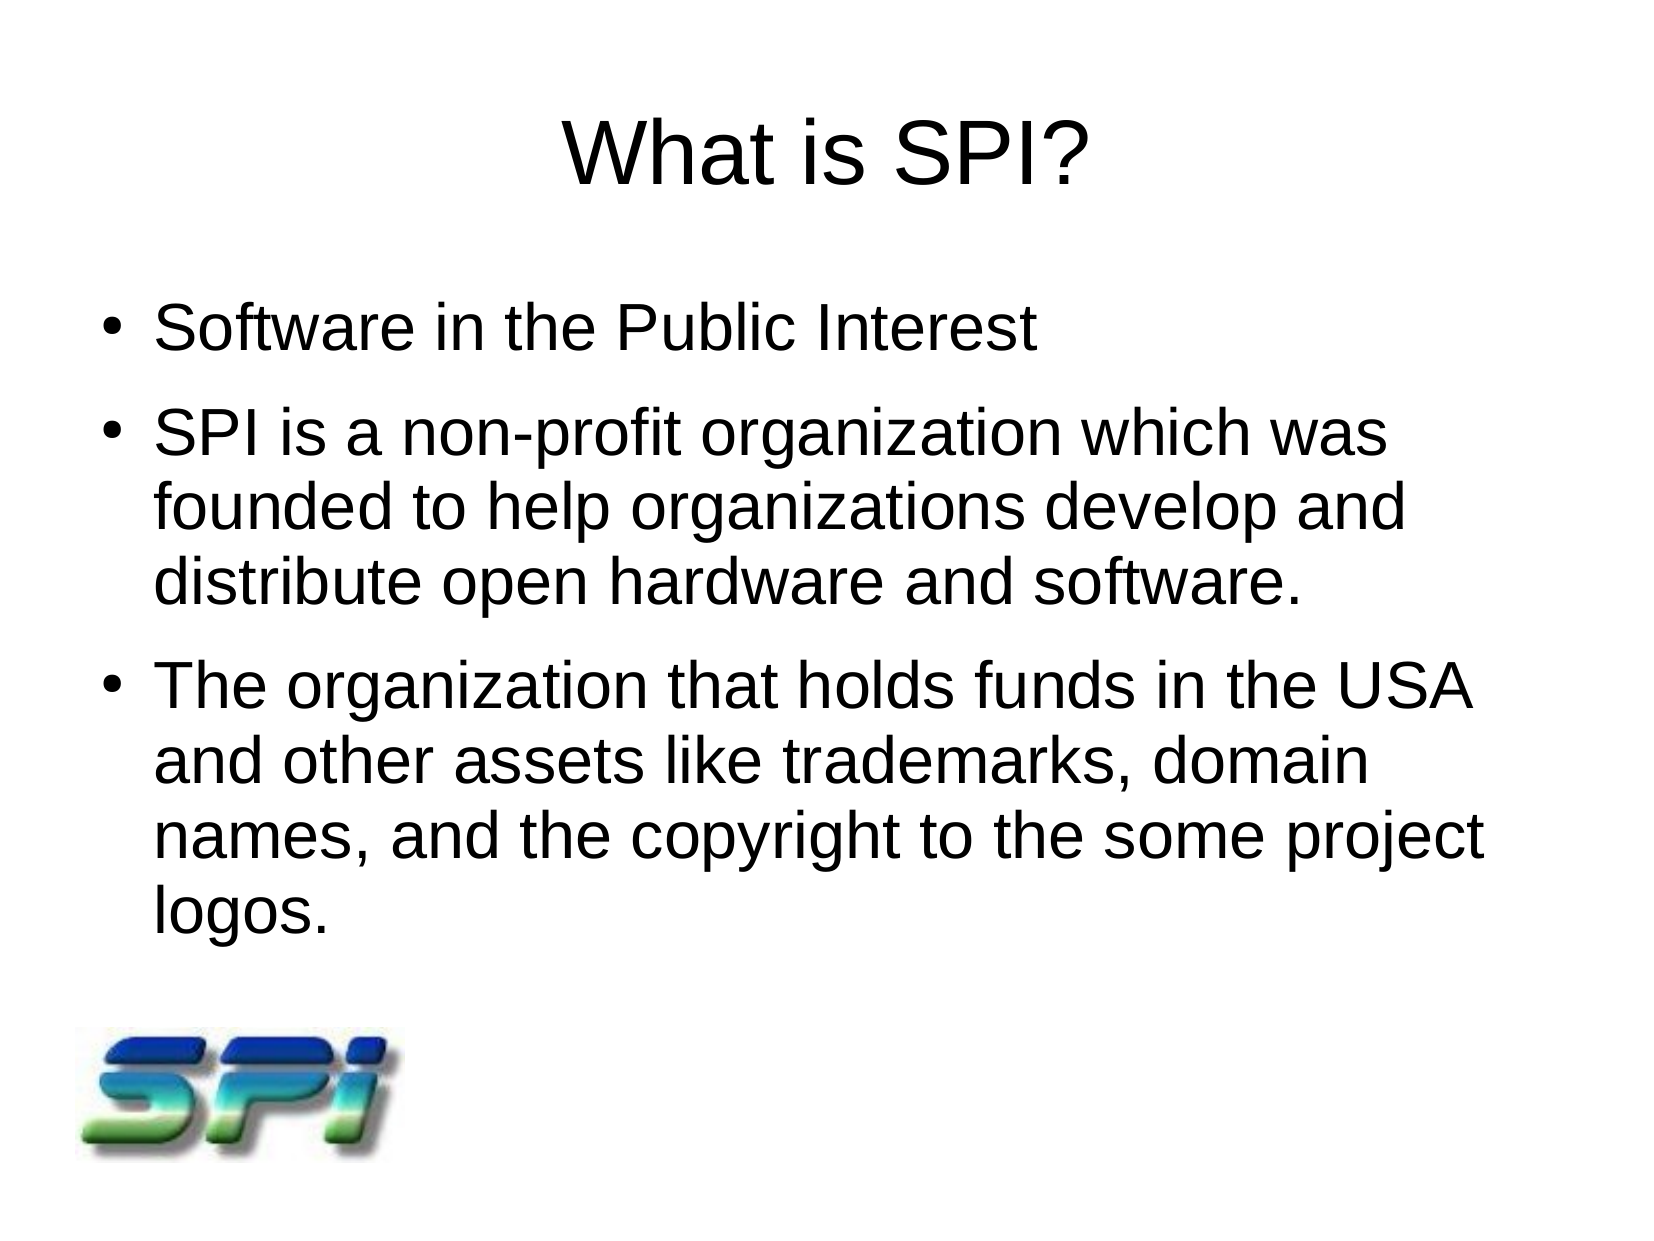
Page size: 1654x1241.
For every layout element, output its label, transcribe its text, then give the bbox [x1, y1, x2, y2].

picture [75, 1027, 405, 1163]
title What is SPI? [82, 56, 1571, 250]
list Software in the Public Interest SPI is a non-profit organization which was founded to help organizations develop and distribute open hardware and software. The organization that holds funds in the USA and other assets like trademarks, domain names, and the copyright to the some project logos. [82, 290, 1571, 1094]
